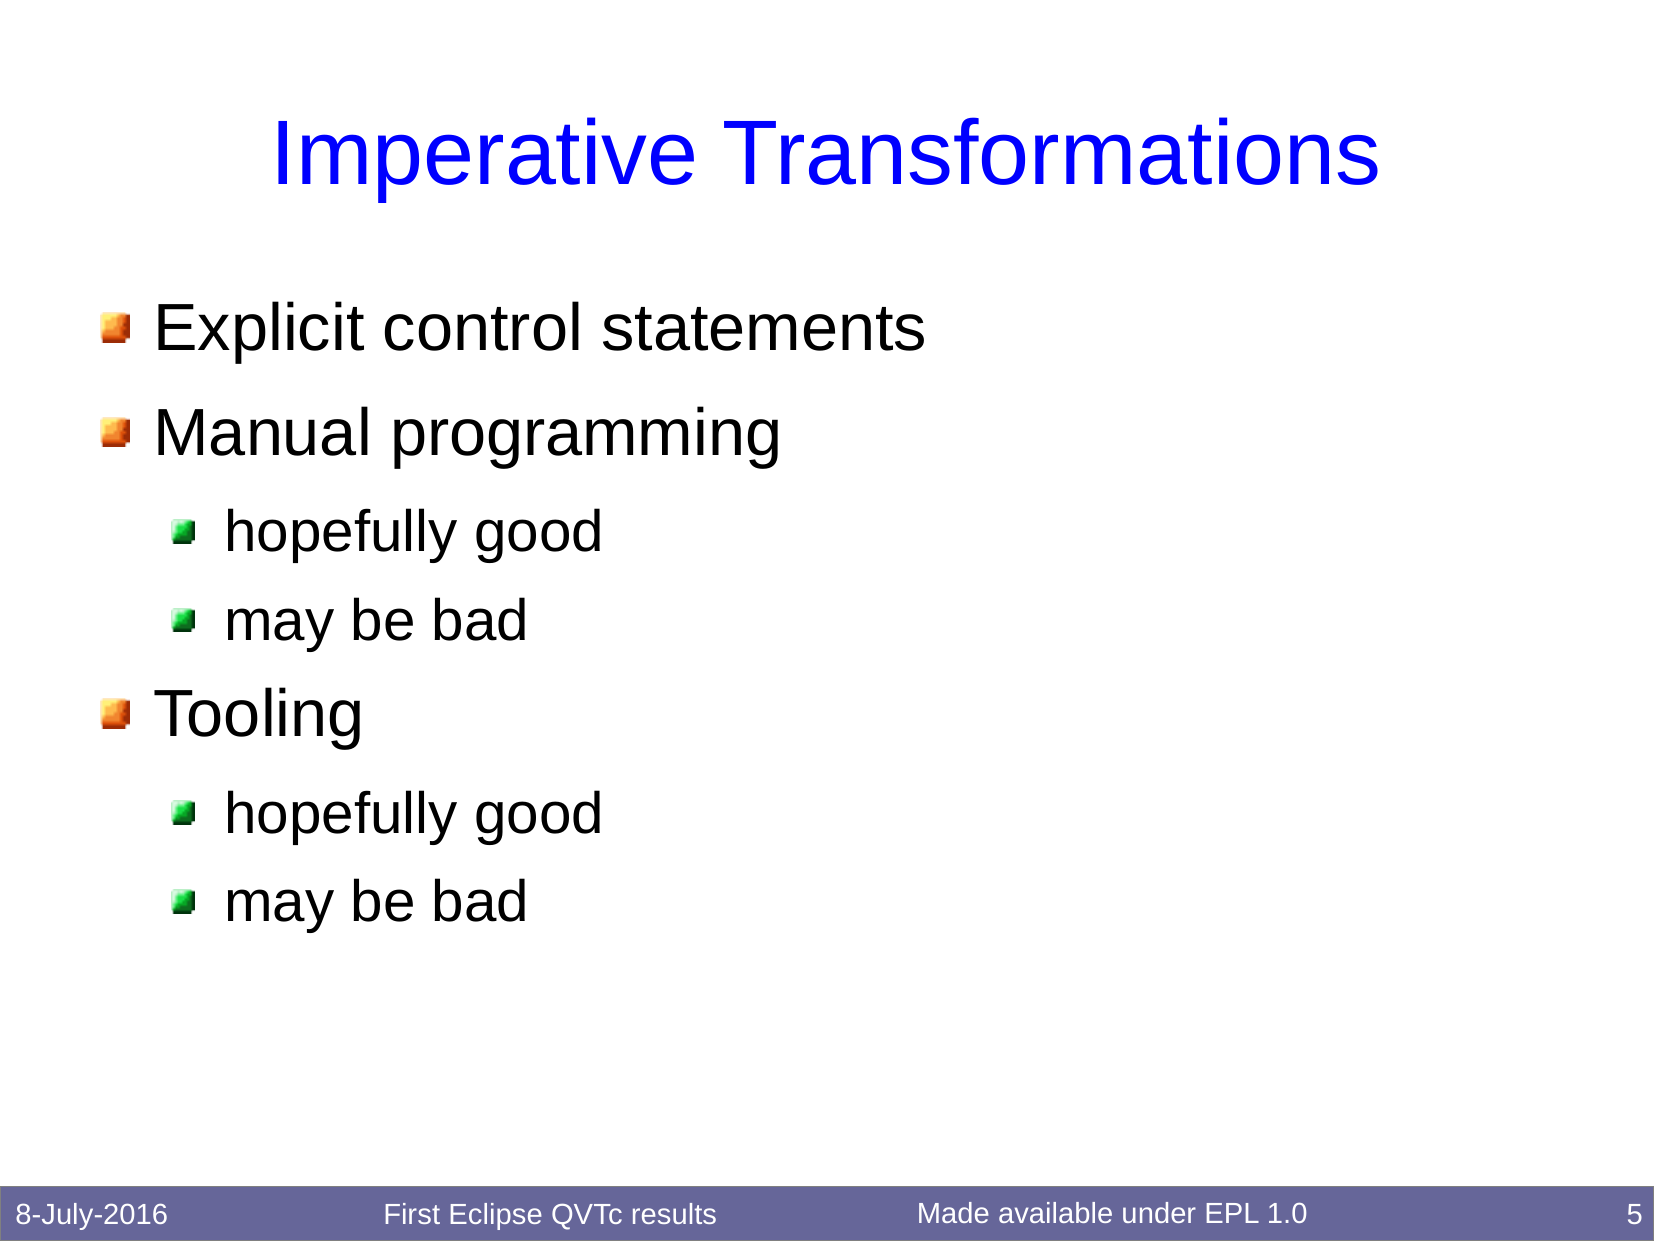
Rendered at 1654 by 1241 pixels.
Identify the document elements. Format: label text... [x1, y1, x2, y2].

title Imperative Transformations [82, 49, 1571, 257]
list Explicit control statements Manual programming hopefully good may be bad Tooling hopefully good may be bad [82, 290, 1571, 1109]
